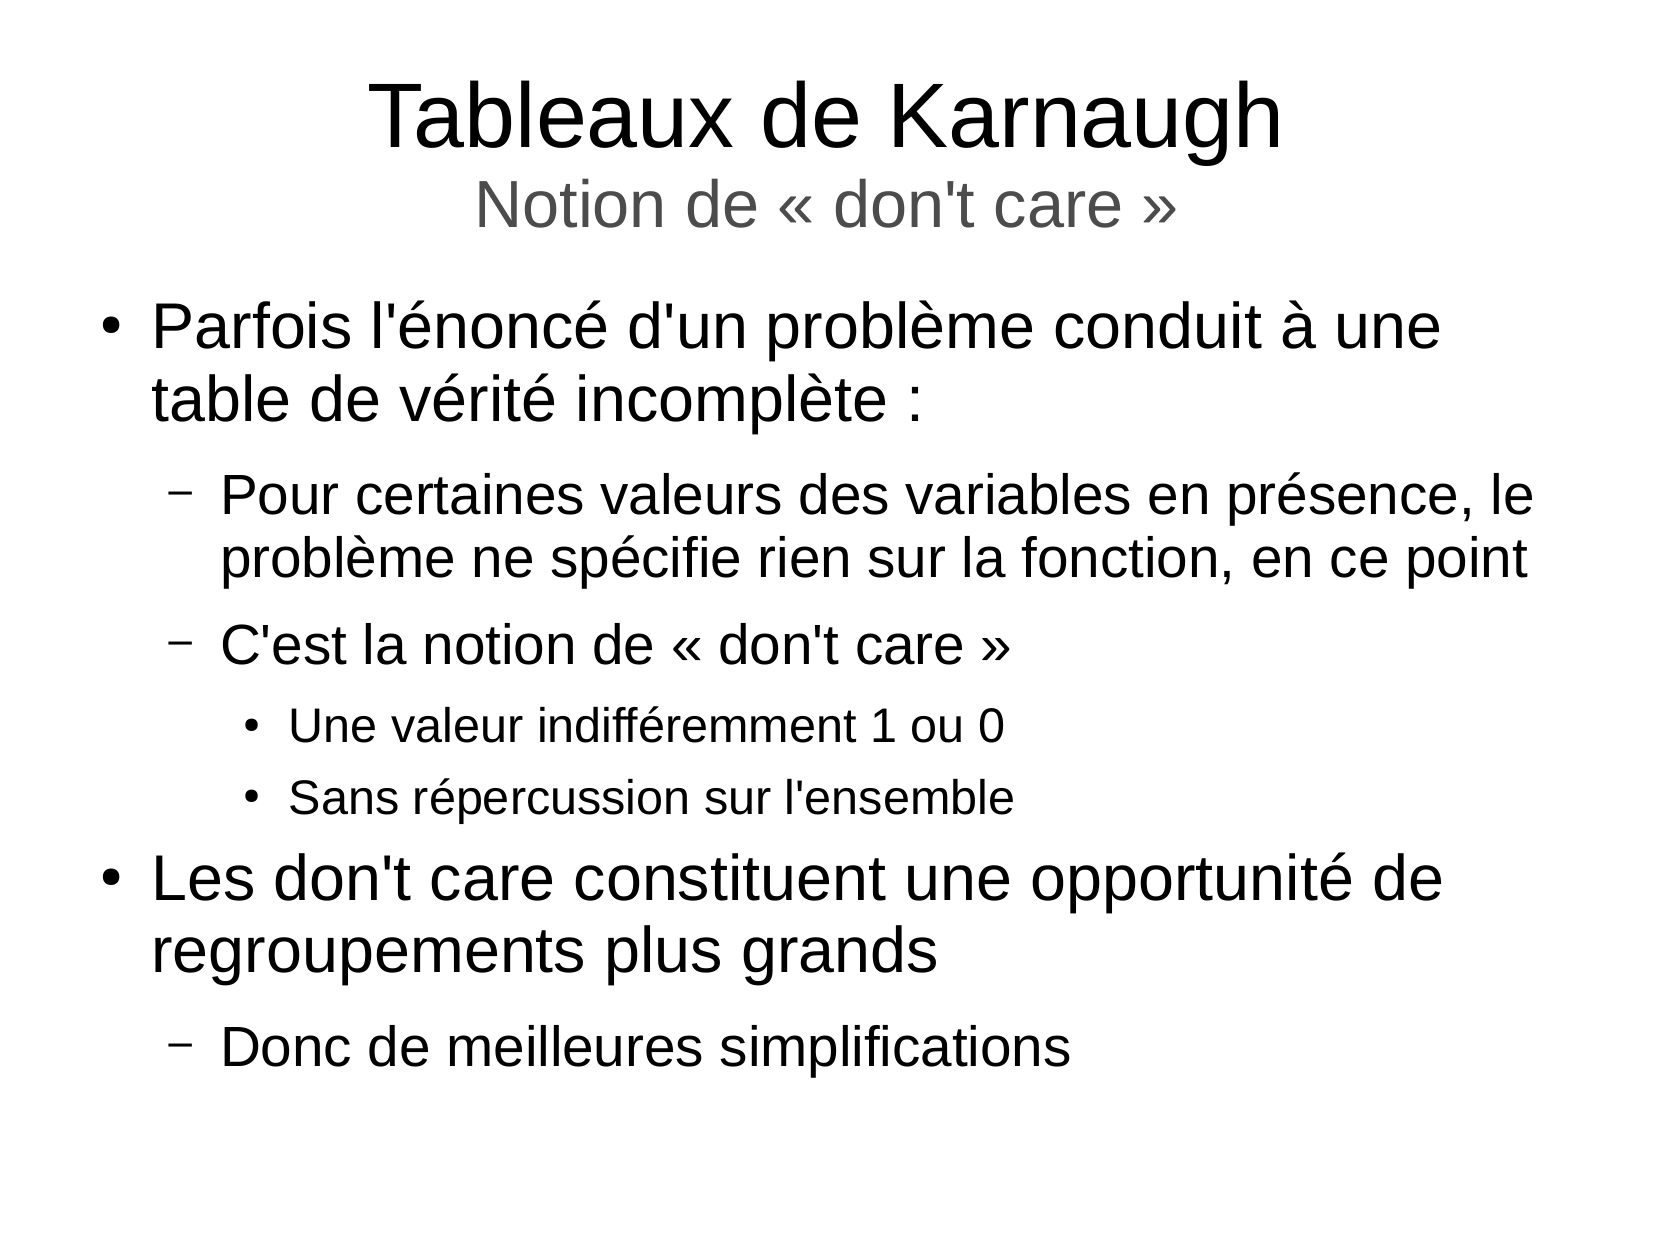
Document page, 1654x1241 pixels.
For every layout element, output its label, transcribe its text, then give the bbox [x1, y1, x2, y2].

list Parfois l'énoncé d'un problème conduit à une table de vérité incomplète : Pour certaines valeurs des variables en présence, le problème ne spécifie rien sur la fonction, en ce point C'est la notion de « don't care » Une valeur indifféremment 1 ou 0 Sans répercussion sur l'ensemble Les don't care constituent une opportunité de regroupements plus grands Donc de meilleures simplifications [82, 290, 1538, 1109]
title Tableaux de Karnaugh Notion de « don't care » [82, 56, 1571, 250]
